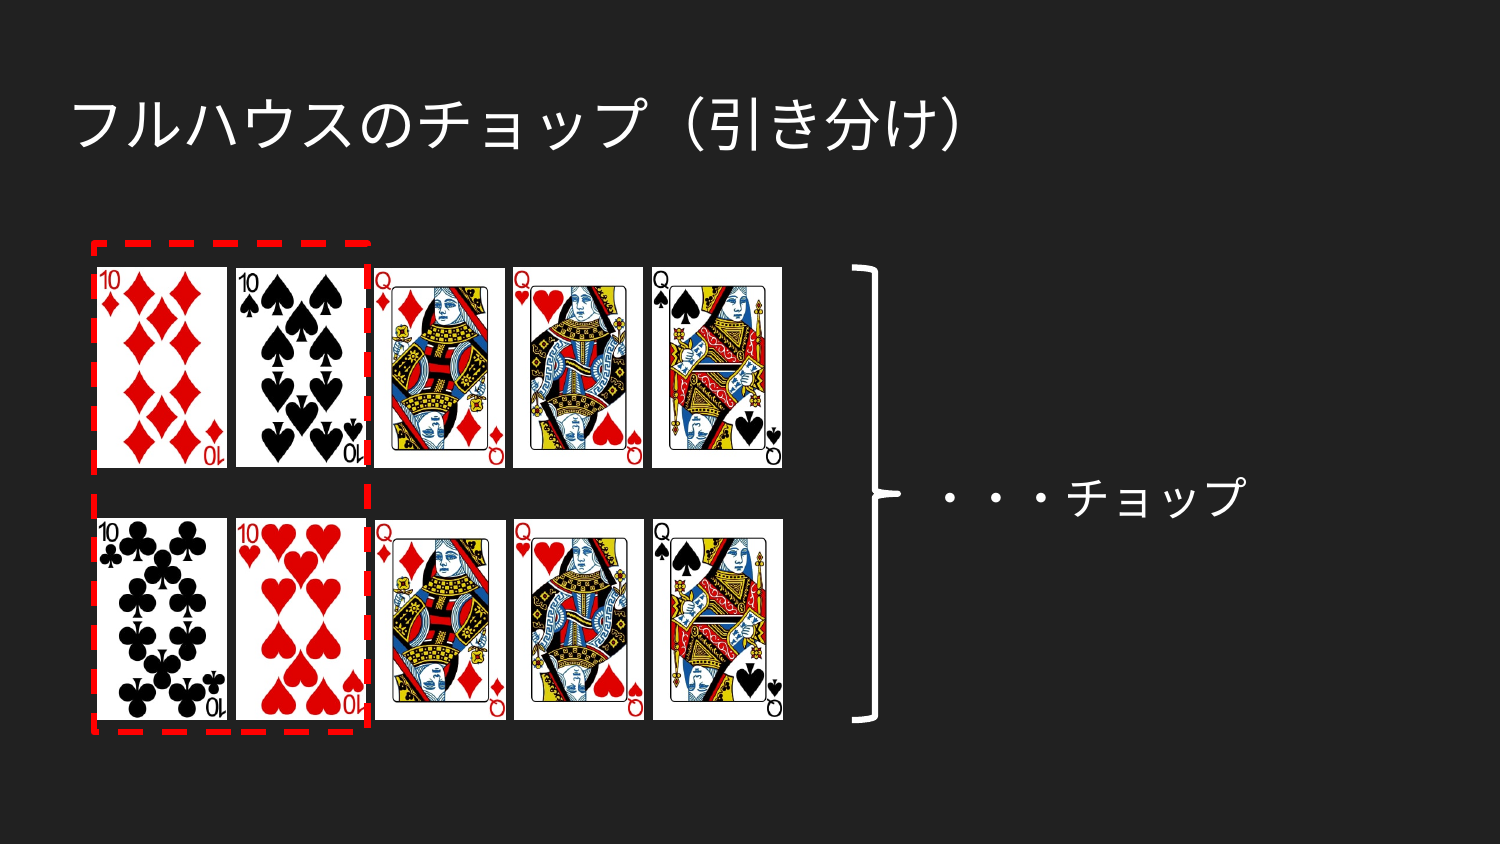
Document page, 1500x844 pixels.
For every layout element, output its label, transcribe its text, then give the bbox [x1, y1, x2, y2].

picture [97, 267, 227, 468]
picture [236, 518, 366, 721]
picture [513, 267, 643, 468]
picture [236, 268, 366, 467]
picture [652, 267, 782, 468]
picture [375, 520, 506, 721]
title フルハウスのチョップ（引き分け） [51, 72, 1449, 167]
picture [653, 519, 783, 720]
picture [514, 519, 644, 720]
picture [97, 518, 227, 721]
picture [374, 268, 505, 468]
text_box ・・・チョップ [912, 454, 1500, 533]
